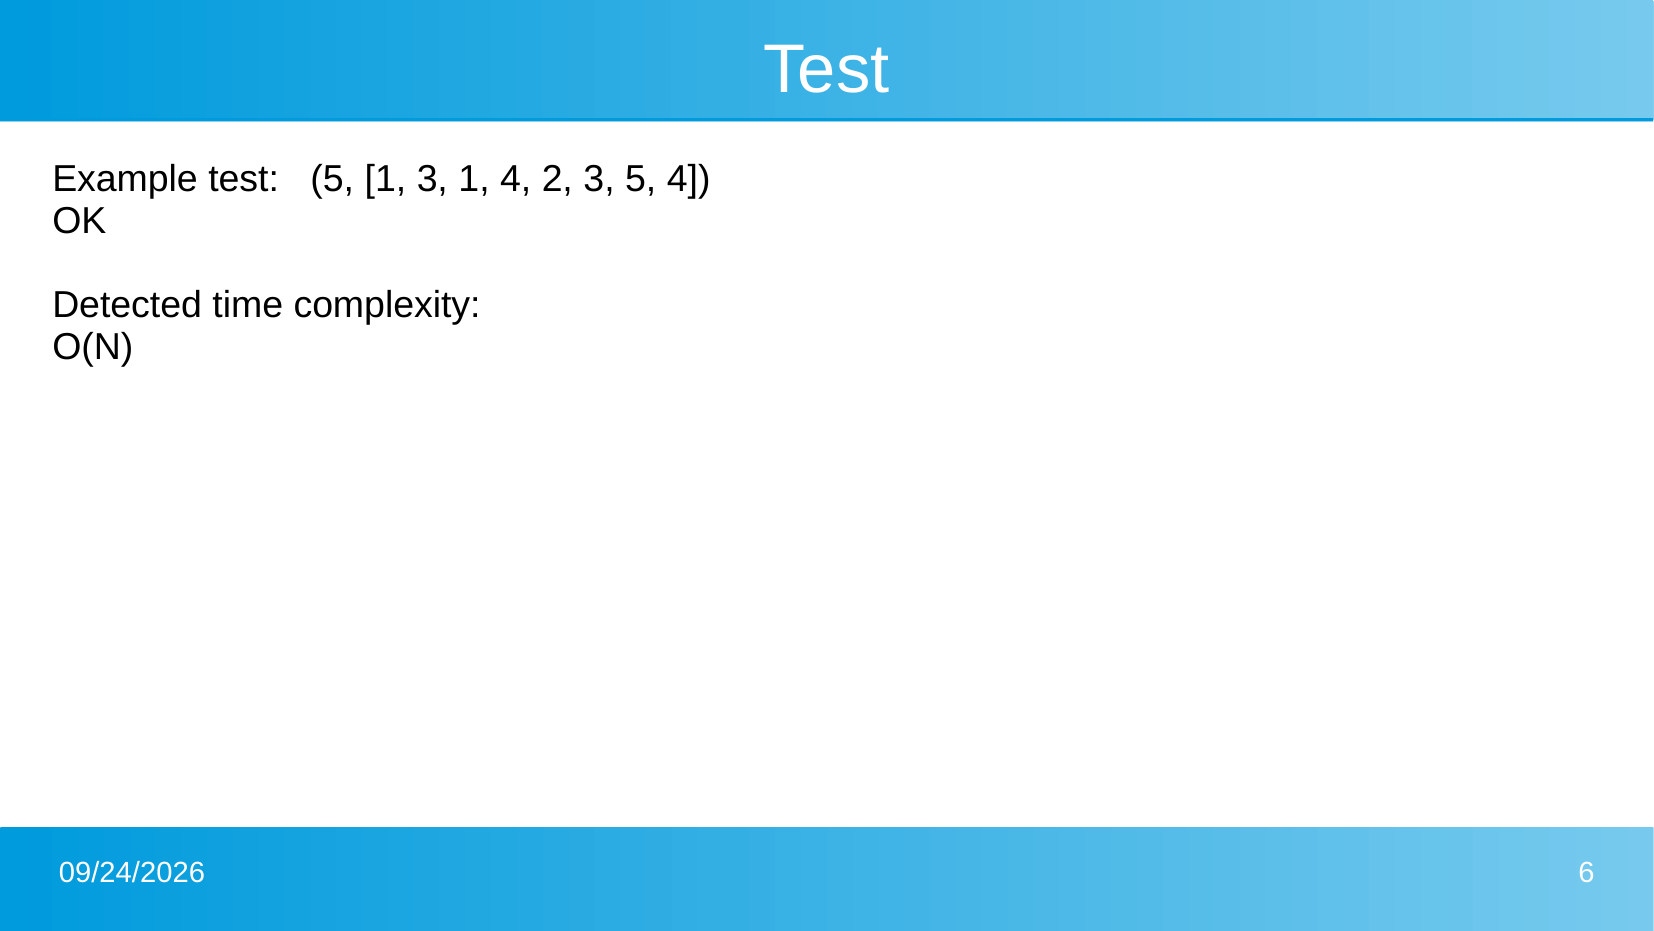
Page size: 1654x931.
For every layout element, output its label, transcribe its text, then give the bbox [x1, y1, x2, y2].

text_box Example test: (5, [1, 3, 1, 4, 2, 3, 5, 4]) OK Detected time complexity: O(N) [37, 150, 1276, 376]
title Test [59, 29, 1595, 108]
